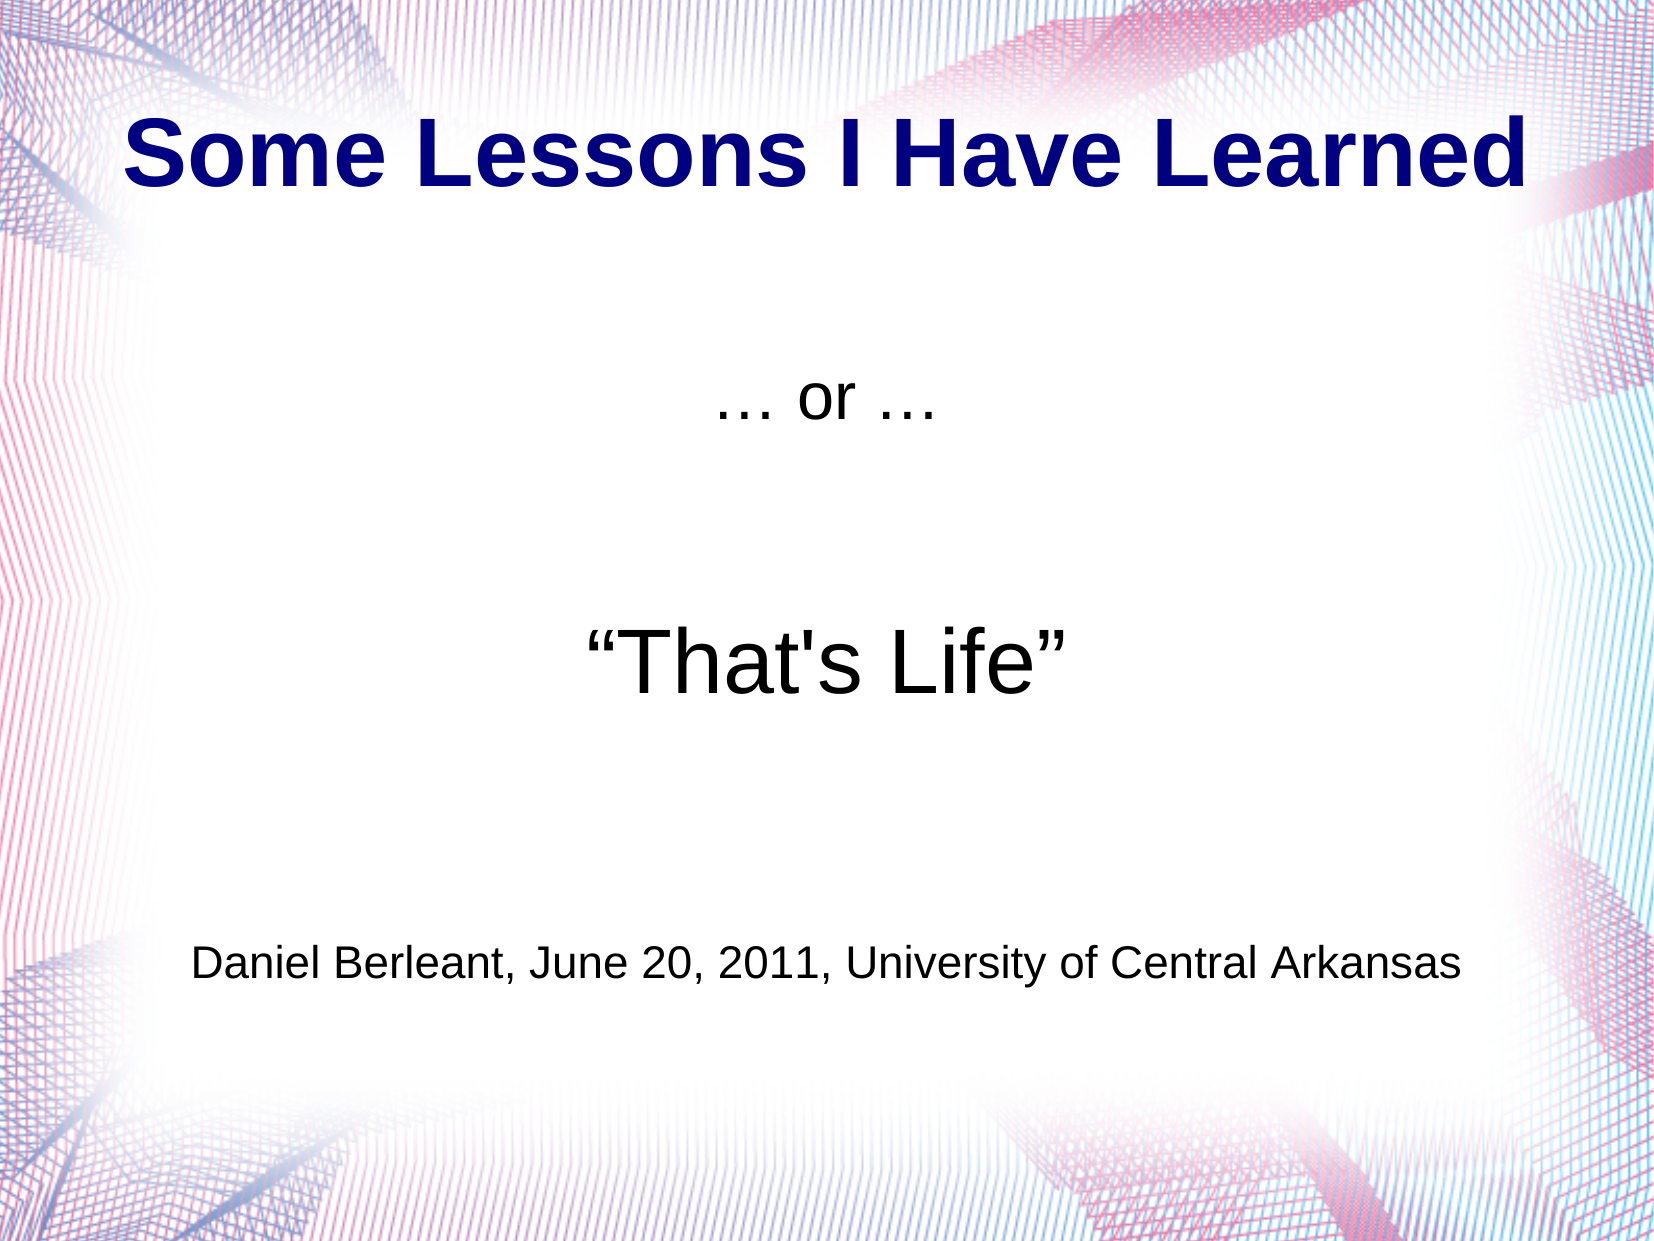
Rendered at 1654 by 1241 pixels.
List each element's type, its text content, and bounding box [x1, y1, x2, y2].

subtitle … or … “That's Life” Daniel Berleant, June 20, 2011, University of Central Arkansas [82, 209, 1571, 989]
title Some Lessons I Have Learned [82, 49, 1571, 209]
picture [0, 0, 1654, 1241]
